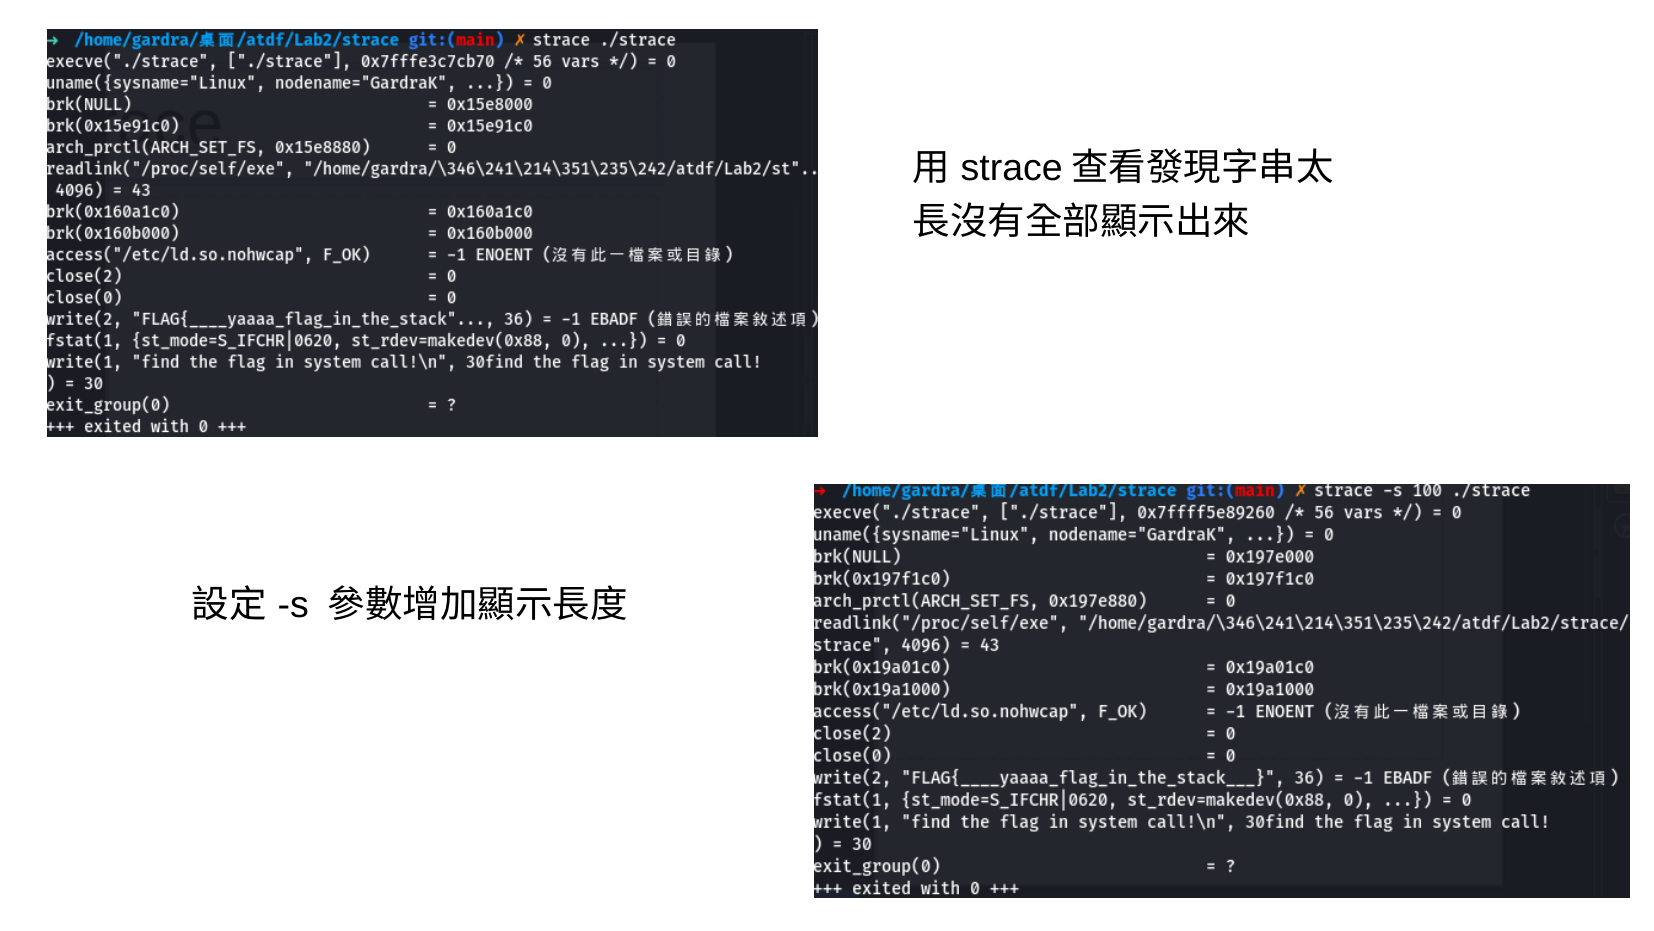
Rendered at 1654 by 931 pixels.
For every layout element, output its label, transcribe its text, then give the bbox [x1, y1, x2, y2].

text_box 設定-s 參數增加顯示長度 [177, 566, 650, 631]
text_box 用strace查看發現字串太長沒有全部顯示出來 [897, 129, 1371, 243]
picture [47, 29, 818, 438]
picture [814, 484, 1630, 898]
